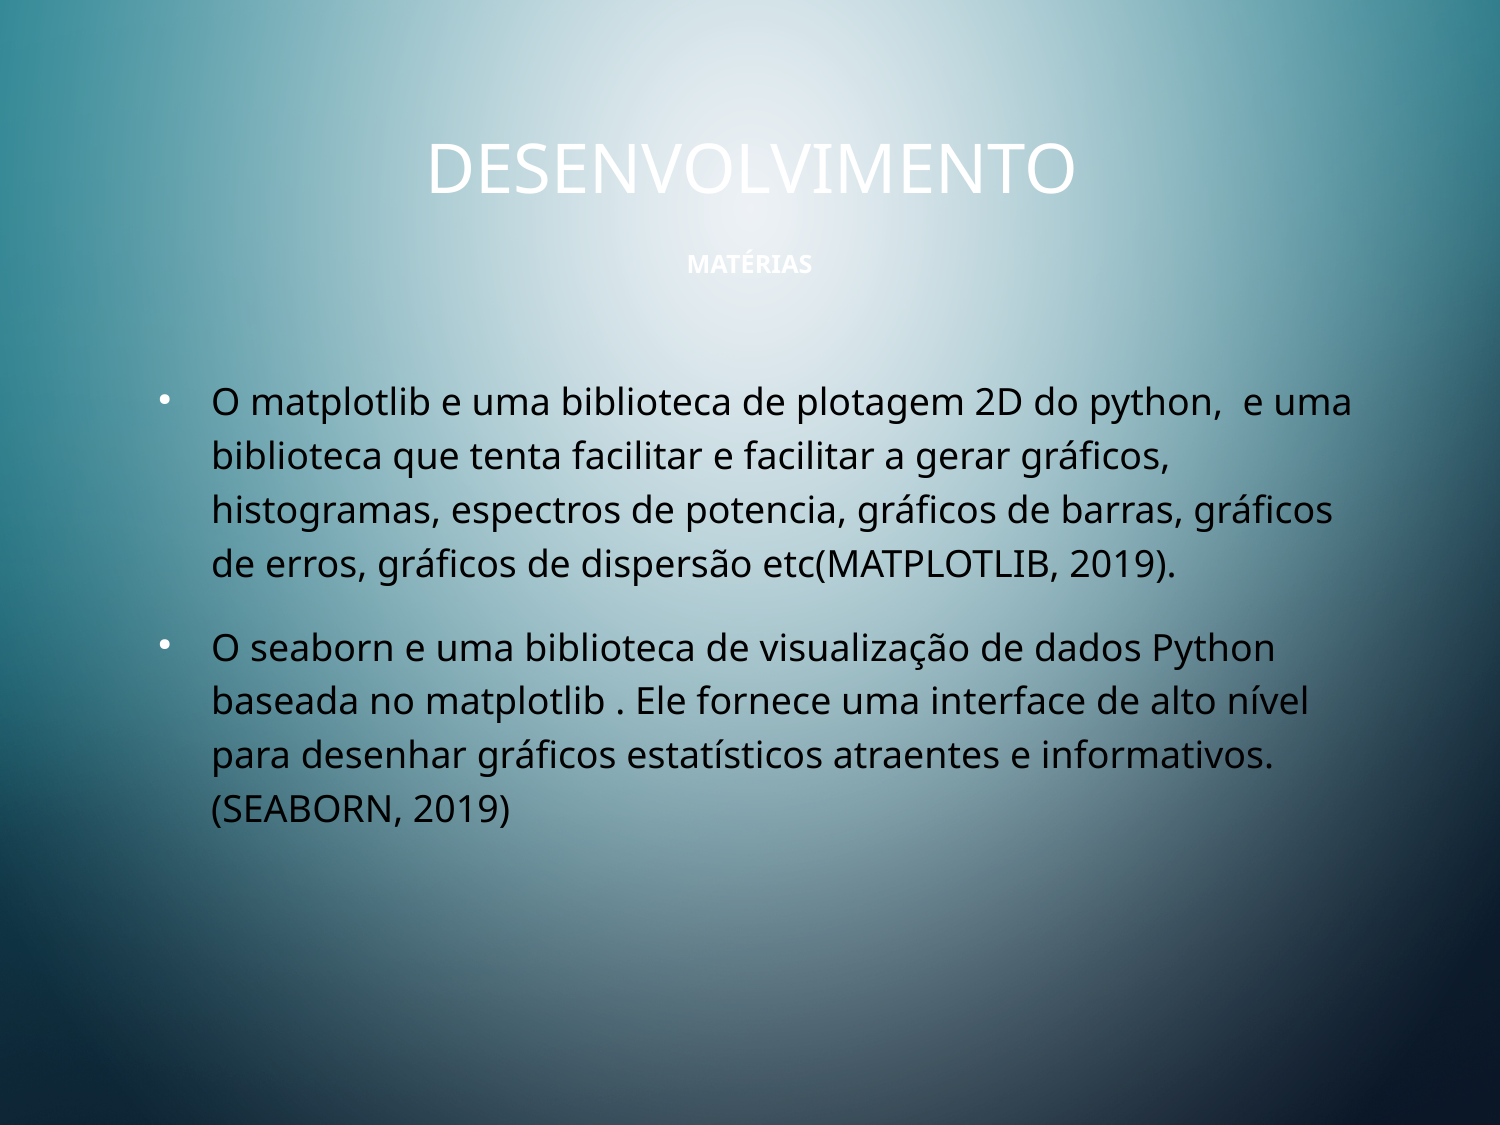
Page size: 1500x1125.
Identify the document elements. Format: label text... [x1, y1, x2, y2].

title matérias [140, 216, 1360, 317]
title Desenvolvimento [151, 106, 1371, 237]
list O matplotlib e uma biblioteca de plotagem 2D do python, e uma biblioteca que tenta facilitar e facilitar a gerar gráficos, histogramas, espectros de potencia, gráficos de barras, gráficos de erros, gráficos de dispersão etc(MATPLOTLIB, 2019). O seaborn e uma biblioteca de visualização de dados Python baseada no matplotlib . Ele fornece uma interface de alto nível para desenhar gráficos estatísticos atraentes e informativos.(SEABORN, 2019) [140, 369, 1360, 951]
picture [0, 0, 1500, 1125]
